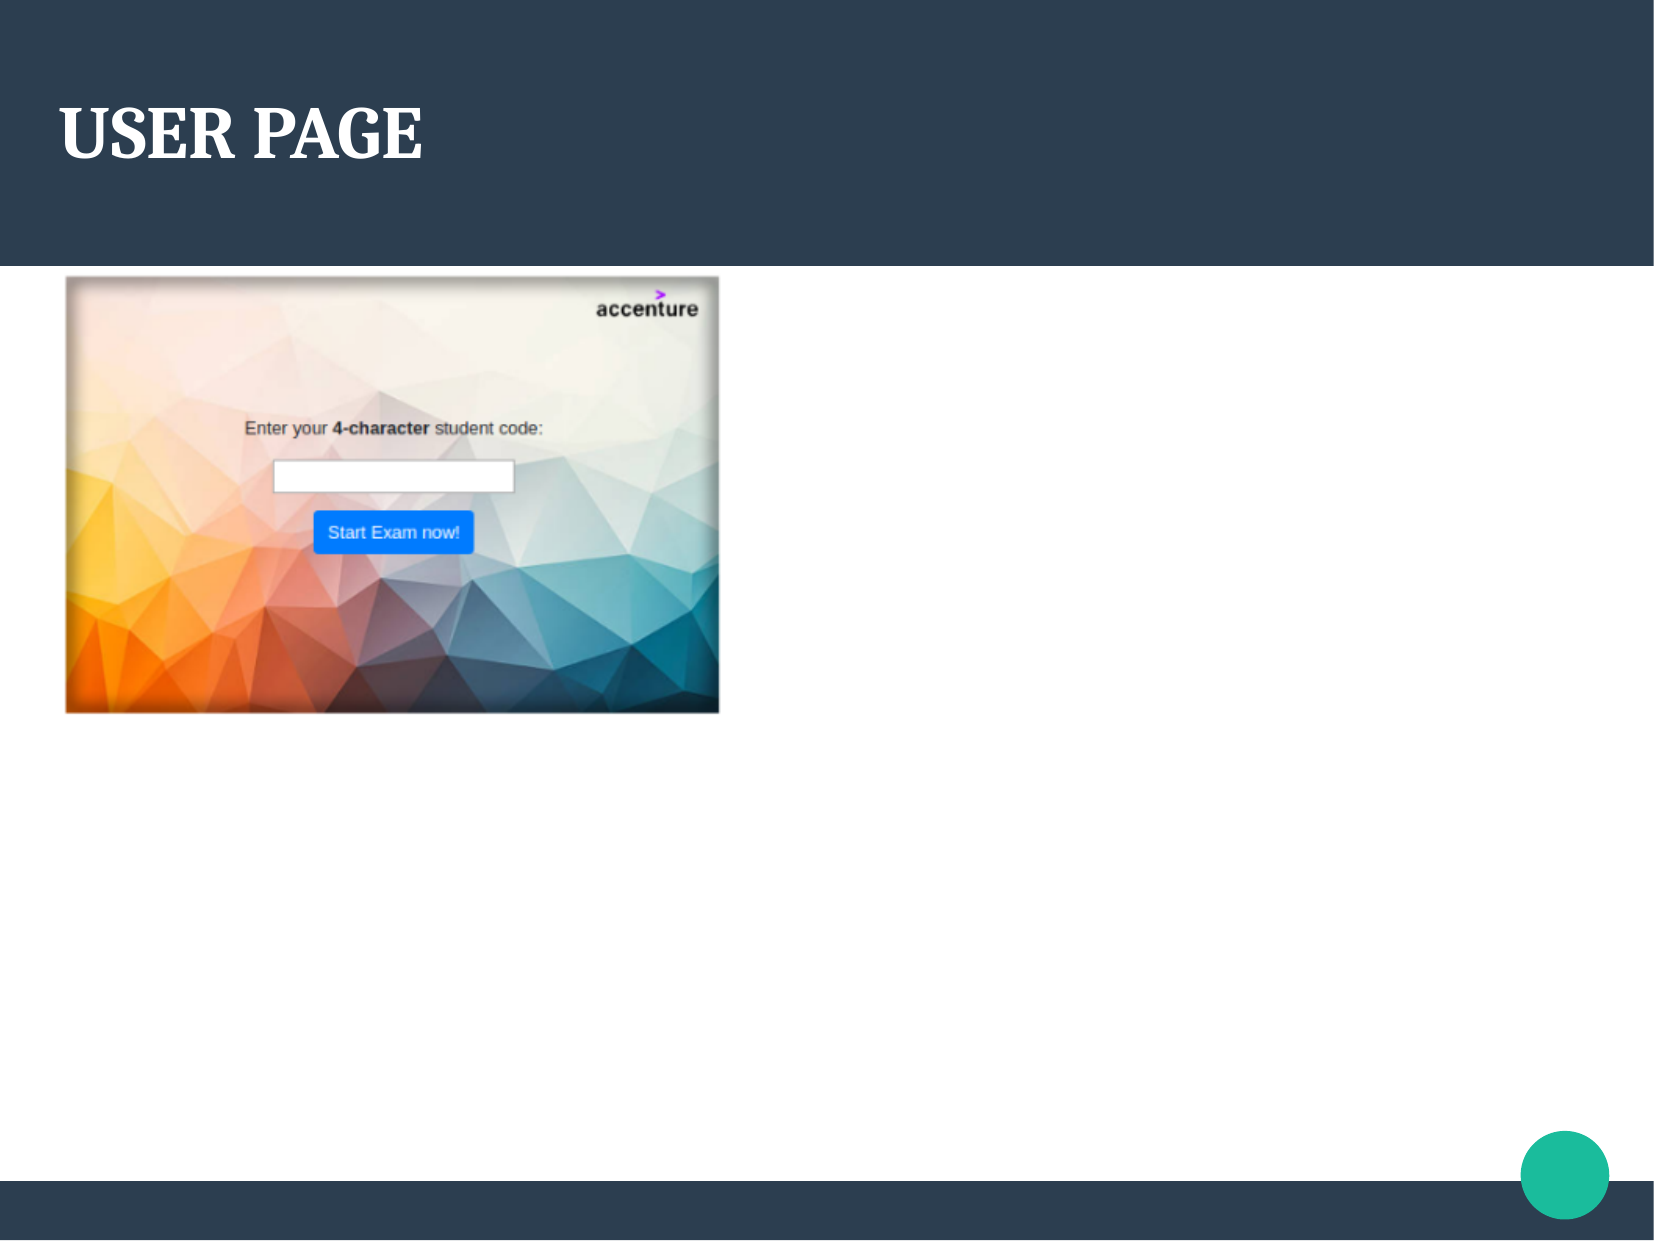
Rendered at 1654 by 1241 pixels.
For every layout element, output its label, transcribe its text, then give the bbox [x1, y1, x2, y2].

title USER PAGE [59, 82, 1595, 174]
picture [59, 268, 730, 722]
